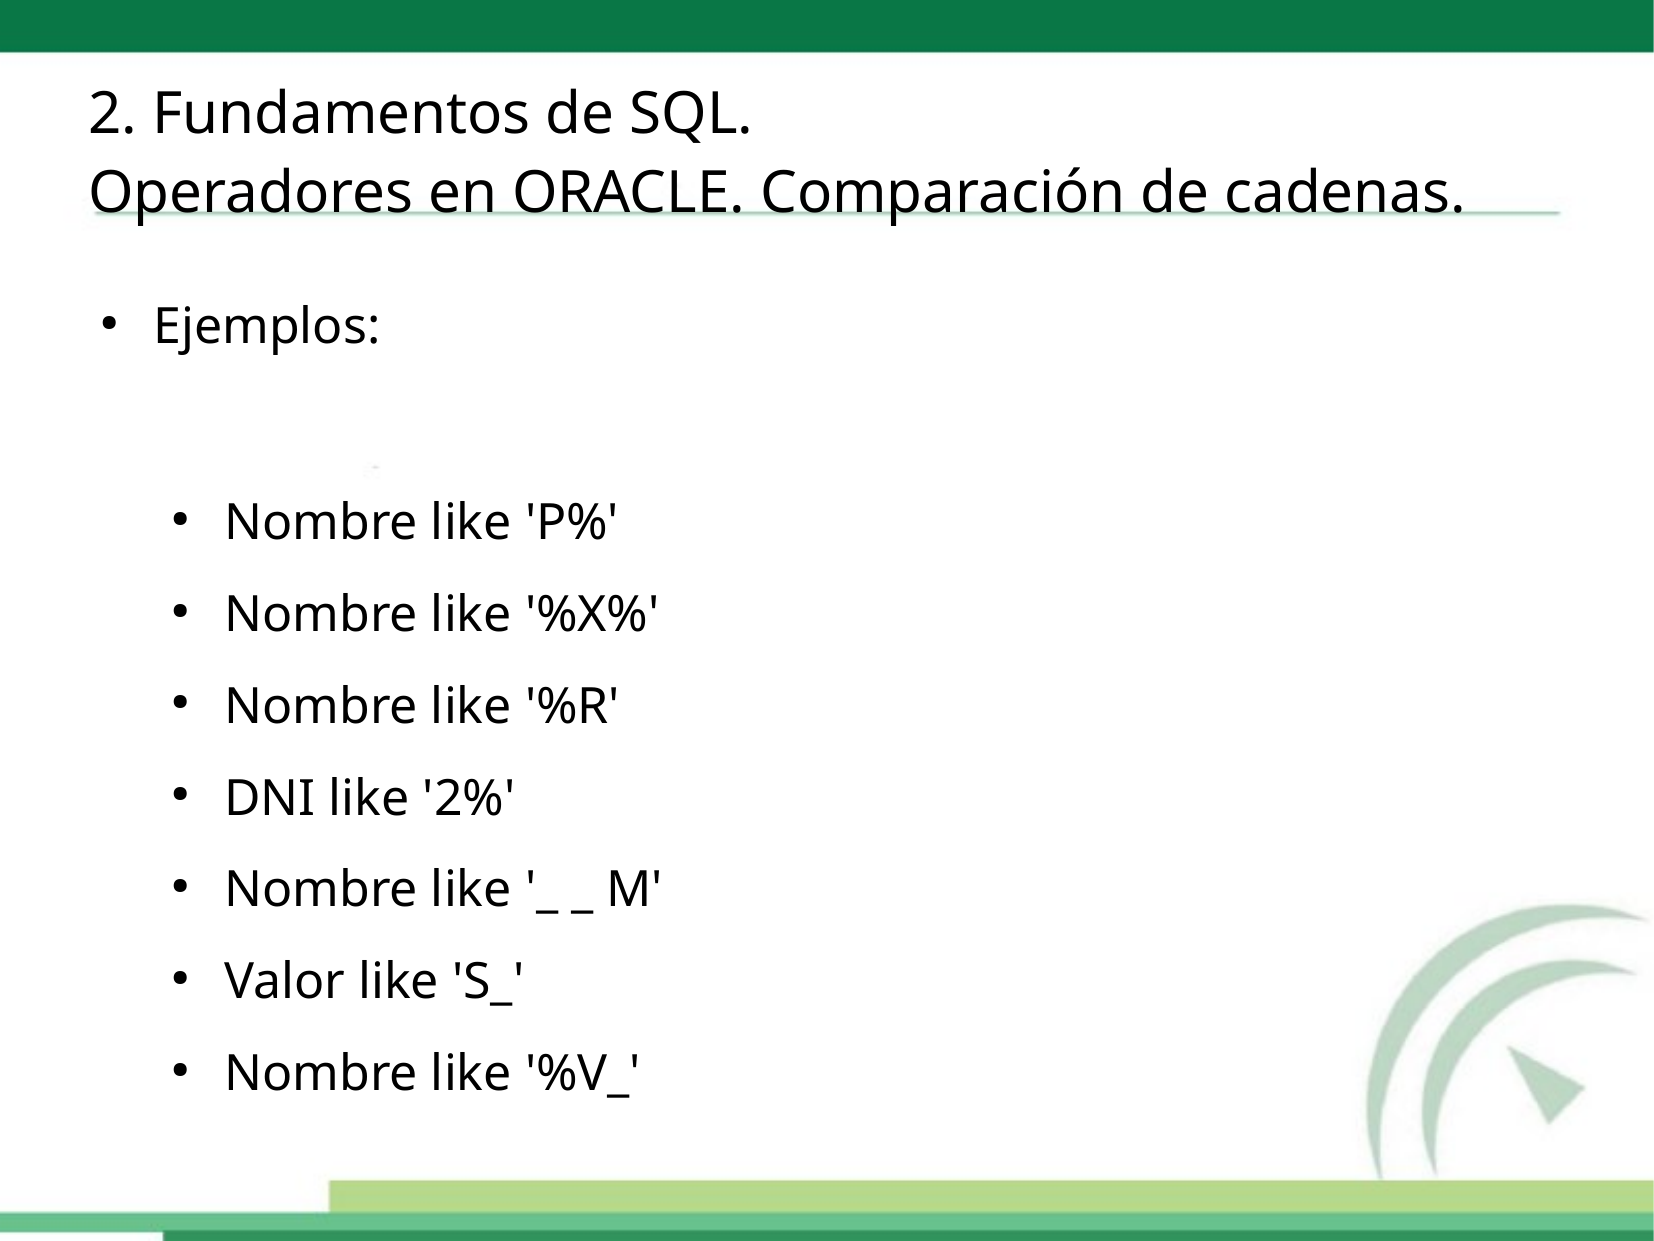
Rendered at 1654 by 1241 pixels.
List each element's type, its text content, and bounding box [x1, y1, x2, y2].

list Ejemplos: Nombre like 'P%' Nombre like '%X%' Nombre like '%R' DNI like '2%' Nombre like '_ _ M' Valor like 'S_' Nombre like '%V_' [82, 290, 1571, 1102]
picture [0, 0, 1654, 1241]
title 2. Fundamentos de SQL. Operadores en ORACLE. Comparación de cadenas. [88, 46, 1577, 254]
